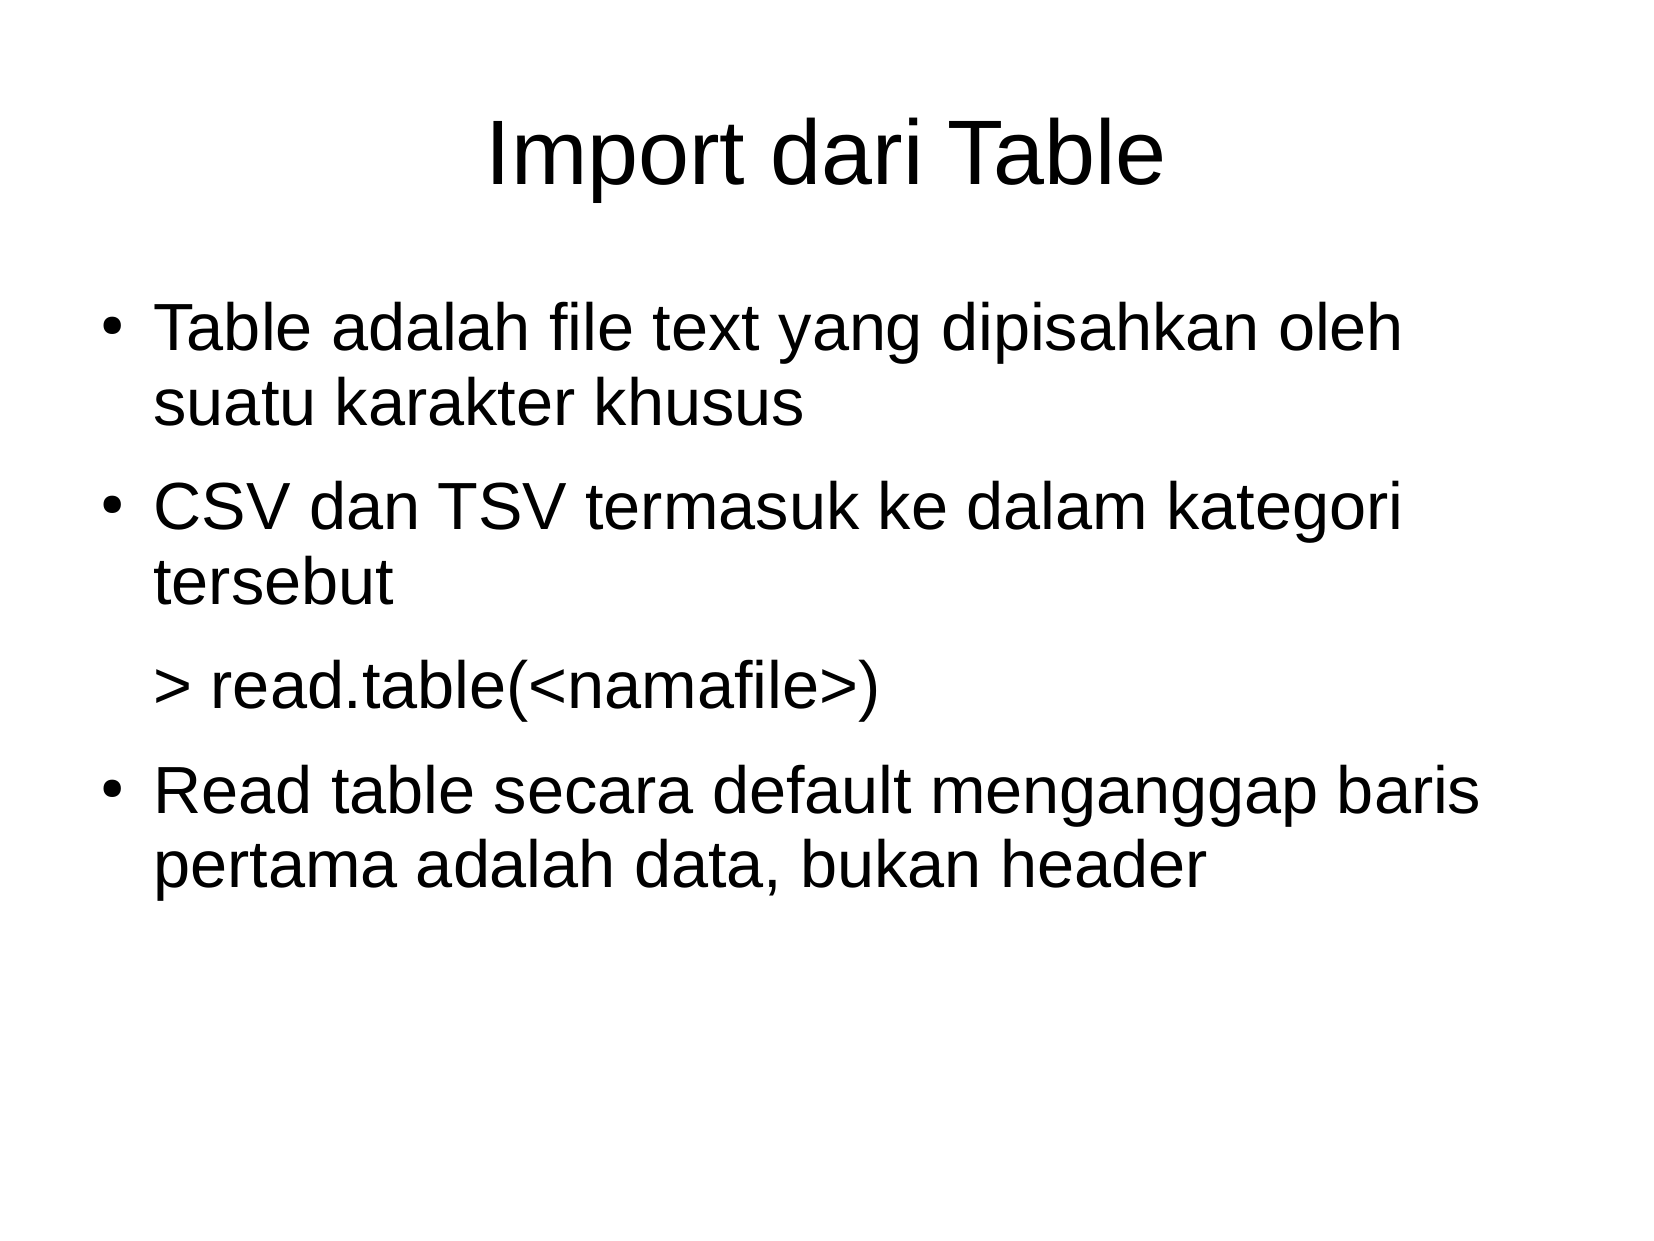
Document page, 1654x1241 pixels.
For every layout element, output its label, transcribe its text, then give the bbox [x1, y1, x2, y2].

title Import dari Table [82, 49, 1571, 257]
list Table adalah file text yang dipisahkan oleh suatu karakter khusus CSV dan TSV termasuk ke dalam kategori tersebut > read.table(<namafile>) Read table secara default menganggap baris pertama adalah data, bukan header [82, 290, 1571, 1010]
